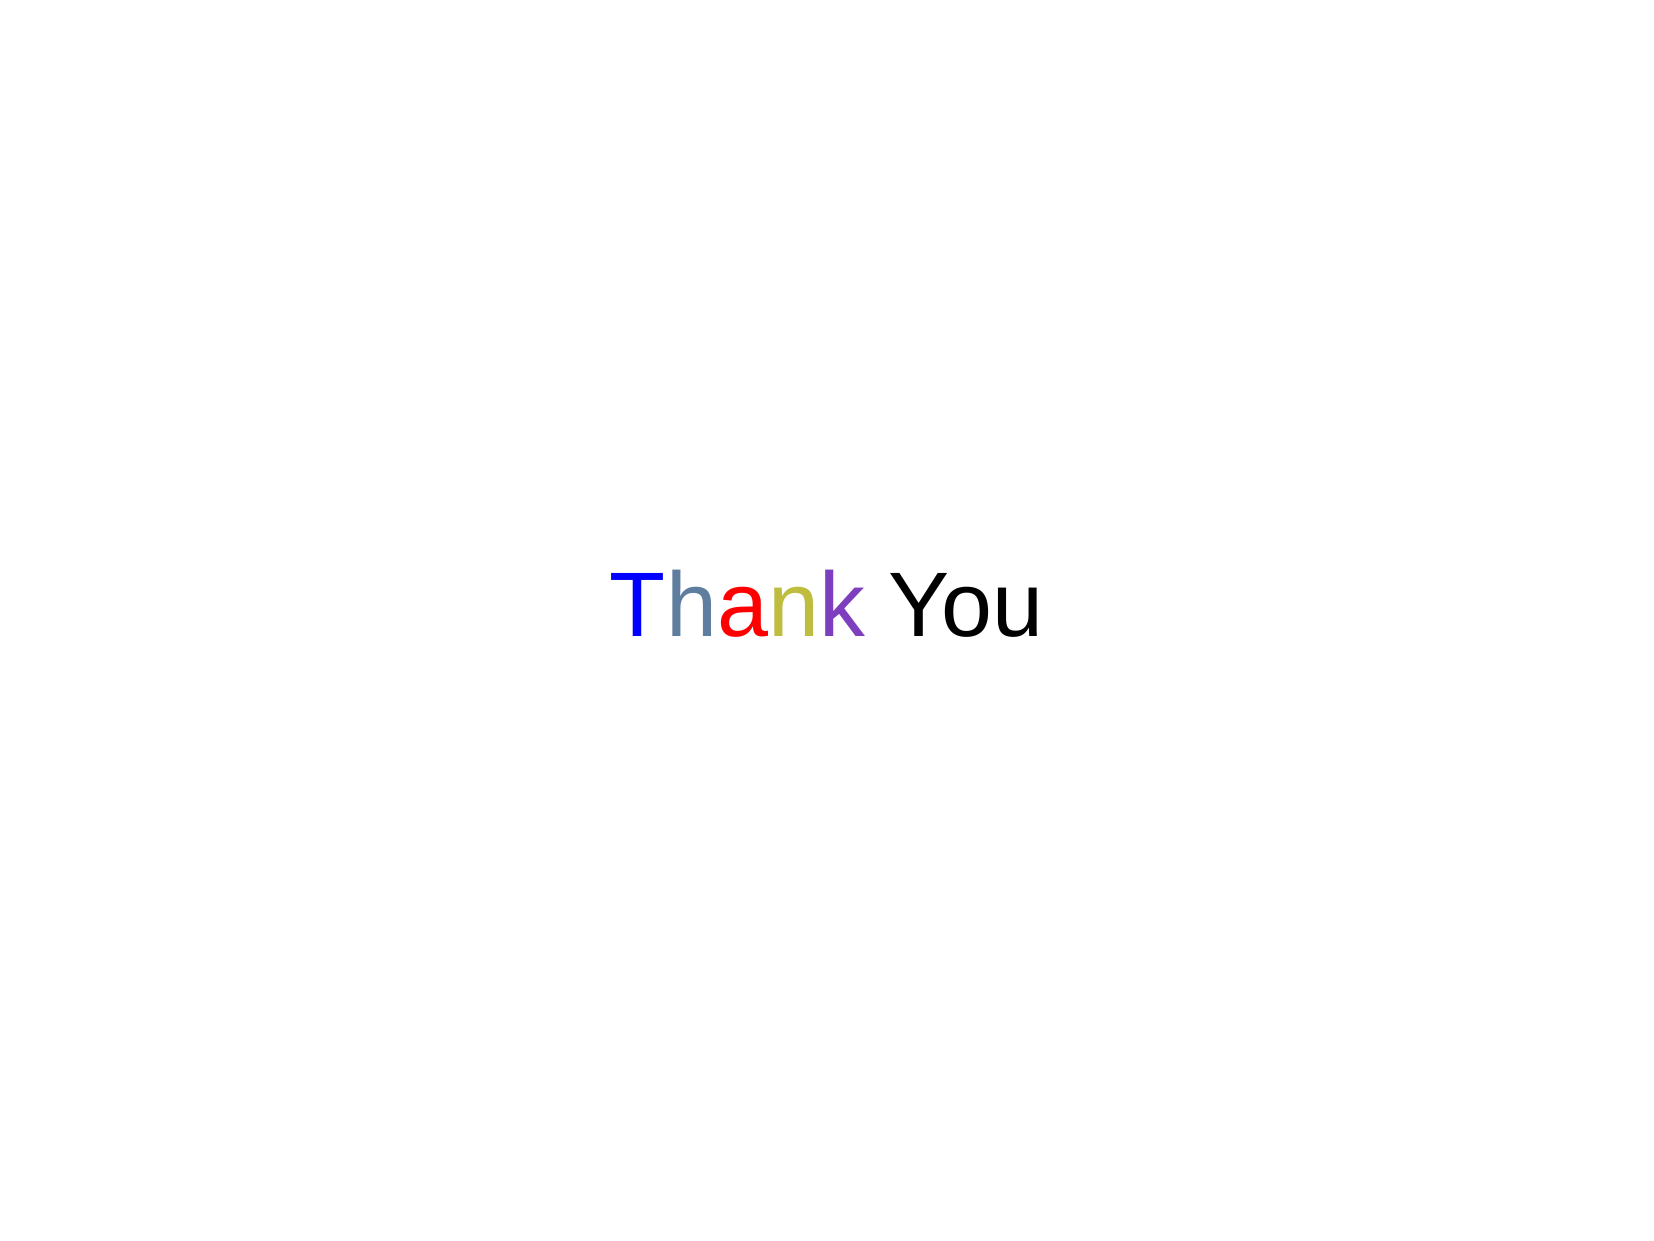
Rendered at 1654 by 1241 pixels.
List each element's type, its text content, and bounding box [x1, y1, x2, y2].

title Thank You [82, 501, 1571, 709]
